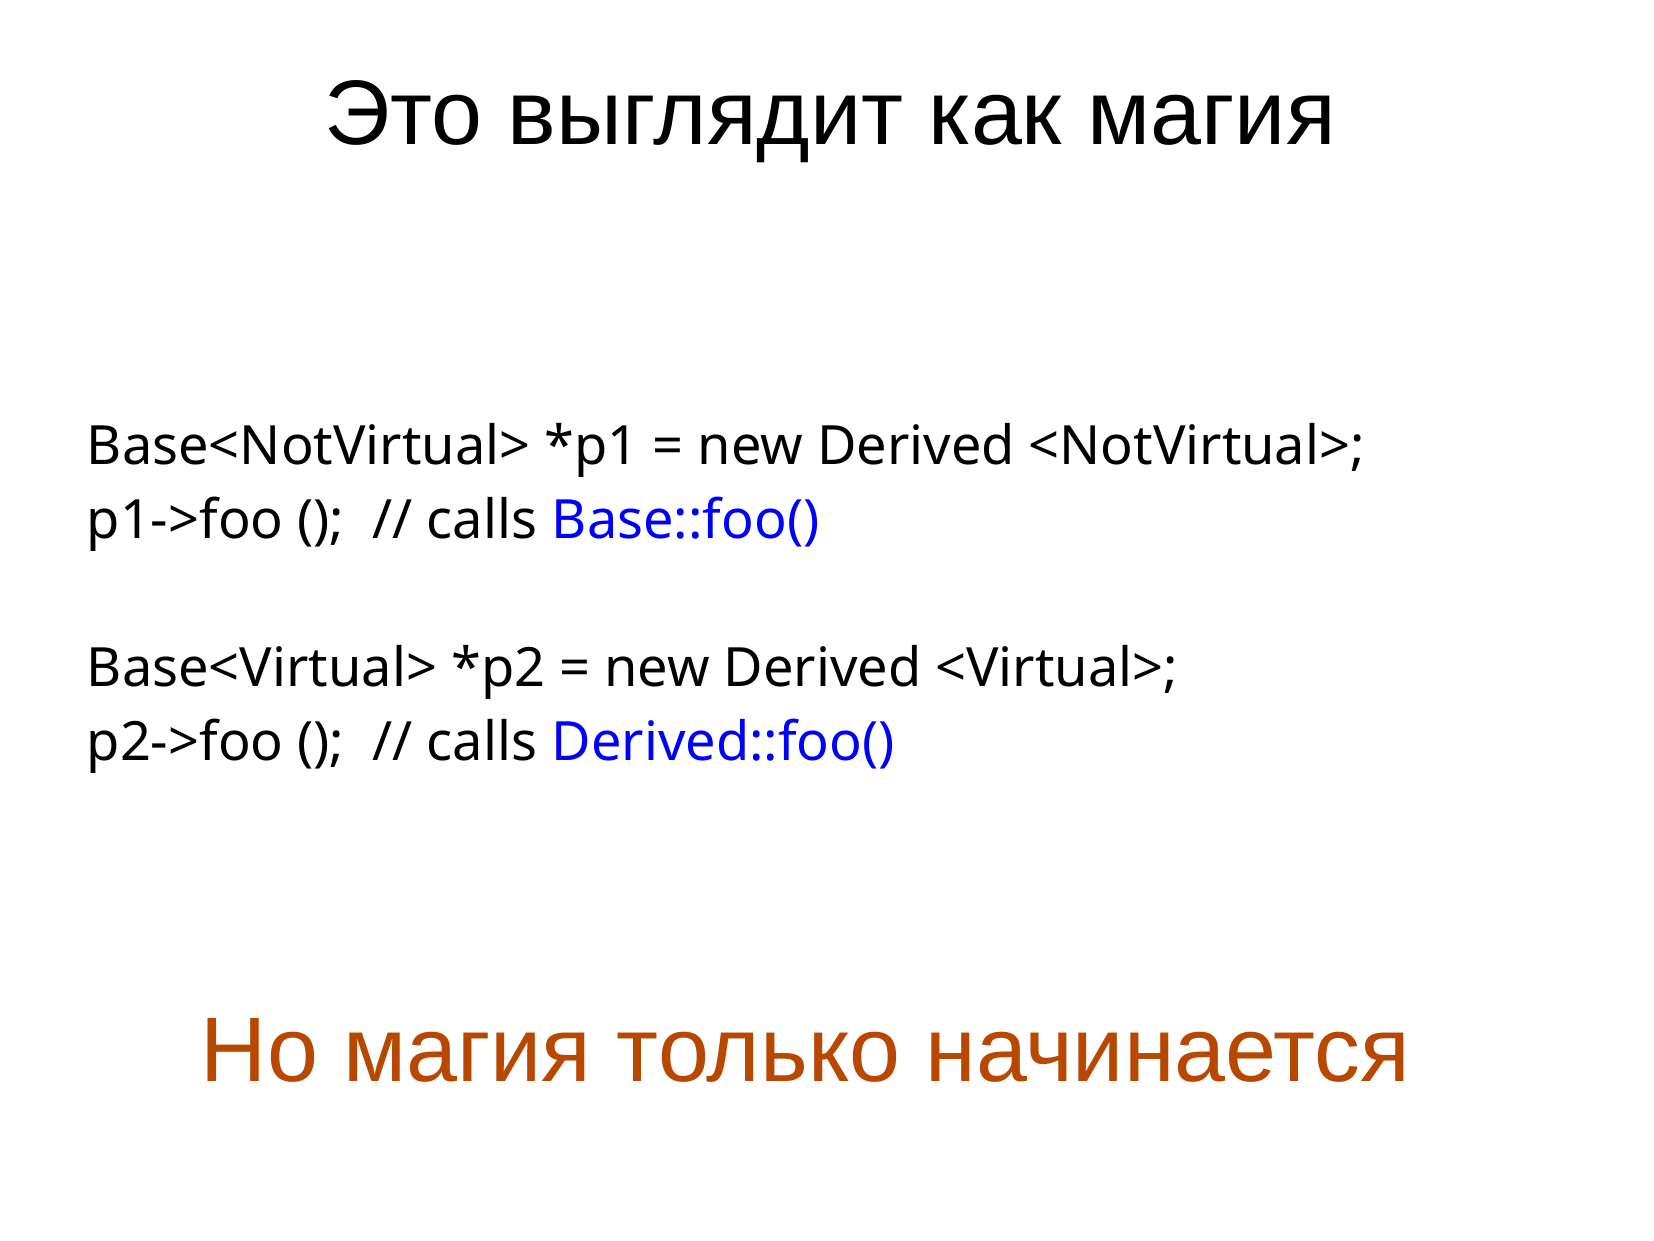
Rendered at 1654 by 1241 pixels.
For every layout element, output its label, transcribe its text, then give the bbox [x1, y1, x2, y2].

title Это выглядит как магия [86, 37, 1576, 188]
title Но магия только начинается [37, 975, 1576, 1126]
subtitle Base<NotVirtual> *p1 = new Derived <NotVirtual>; p1->foo (); // calls Base::foo() Base<Virtual> *p2 = new Derived <Virtual>; p2->foo (); // calls Derived::foo() [86, 282, 1576, 975]
